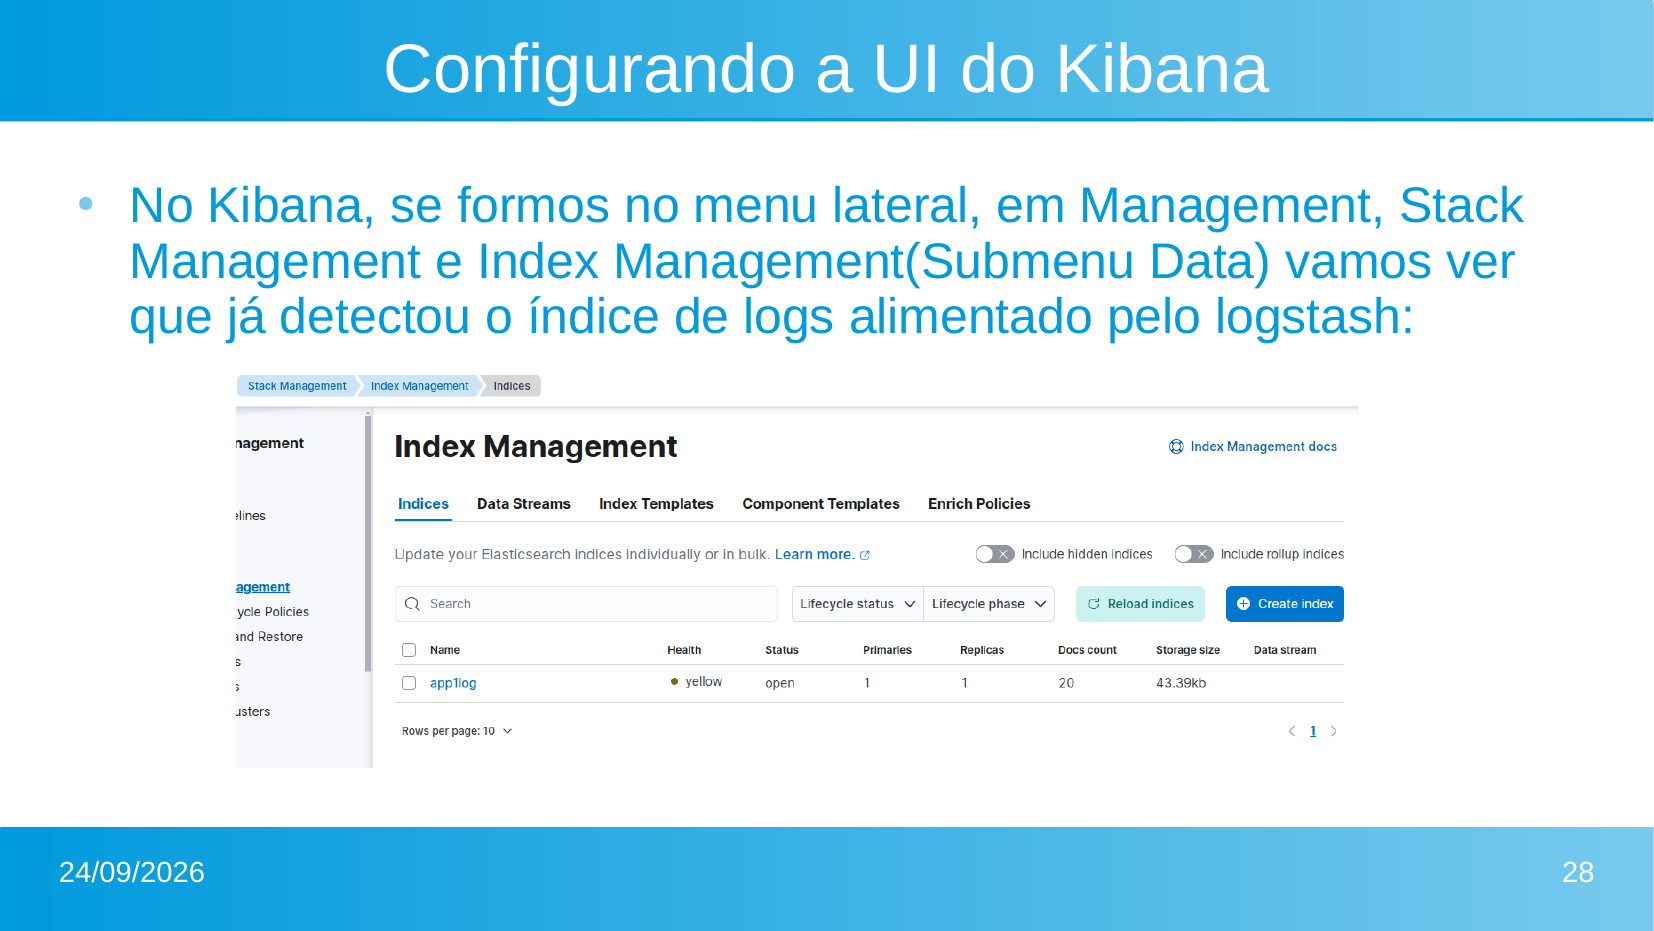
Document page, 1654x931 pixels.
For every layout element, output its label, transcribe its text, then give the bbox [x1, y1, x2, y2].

list No Kibana, se formos no menu lateral, em Management, Stack Management e Index Management(Submenu Data) vamos ver que já detectou o índice de logs alimentado pelo logstash: [59, 177, 1595, 355]
picture [236, 366, 1359, 768]
title Configurando a UI do Kibana [59, 29, 1595, 108]
